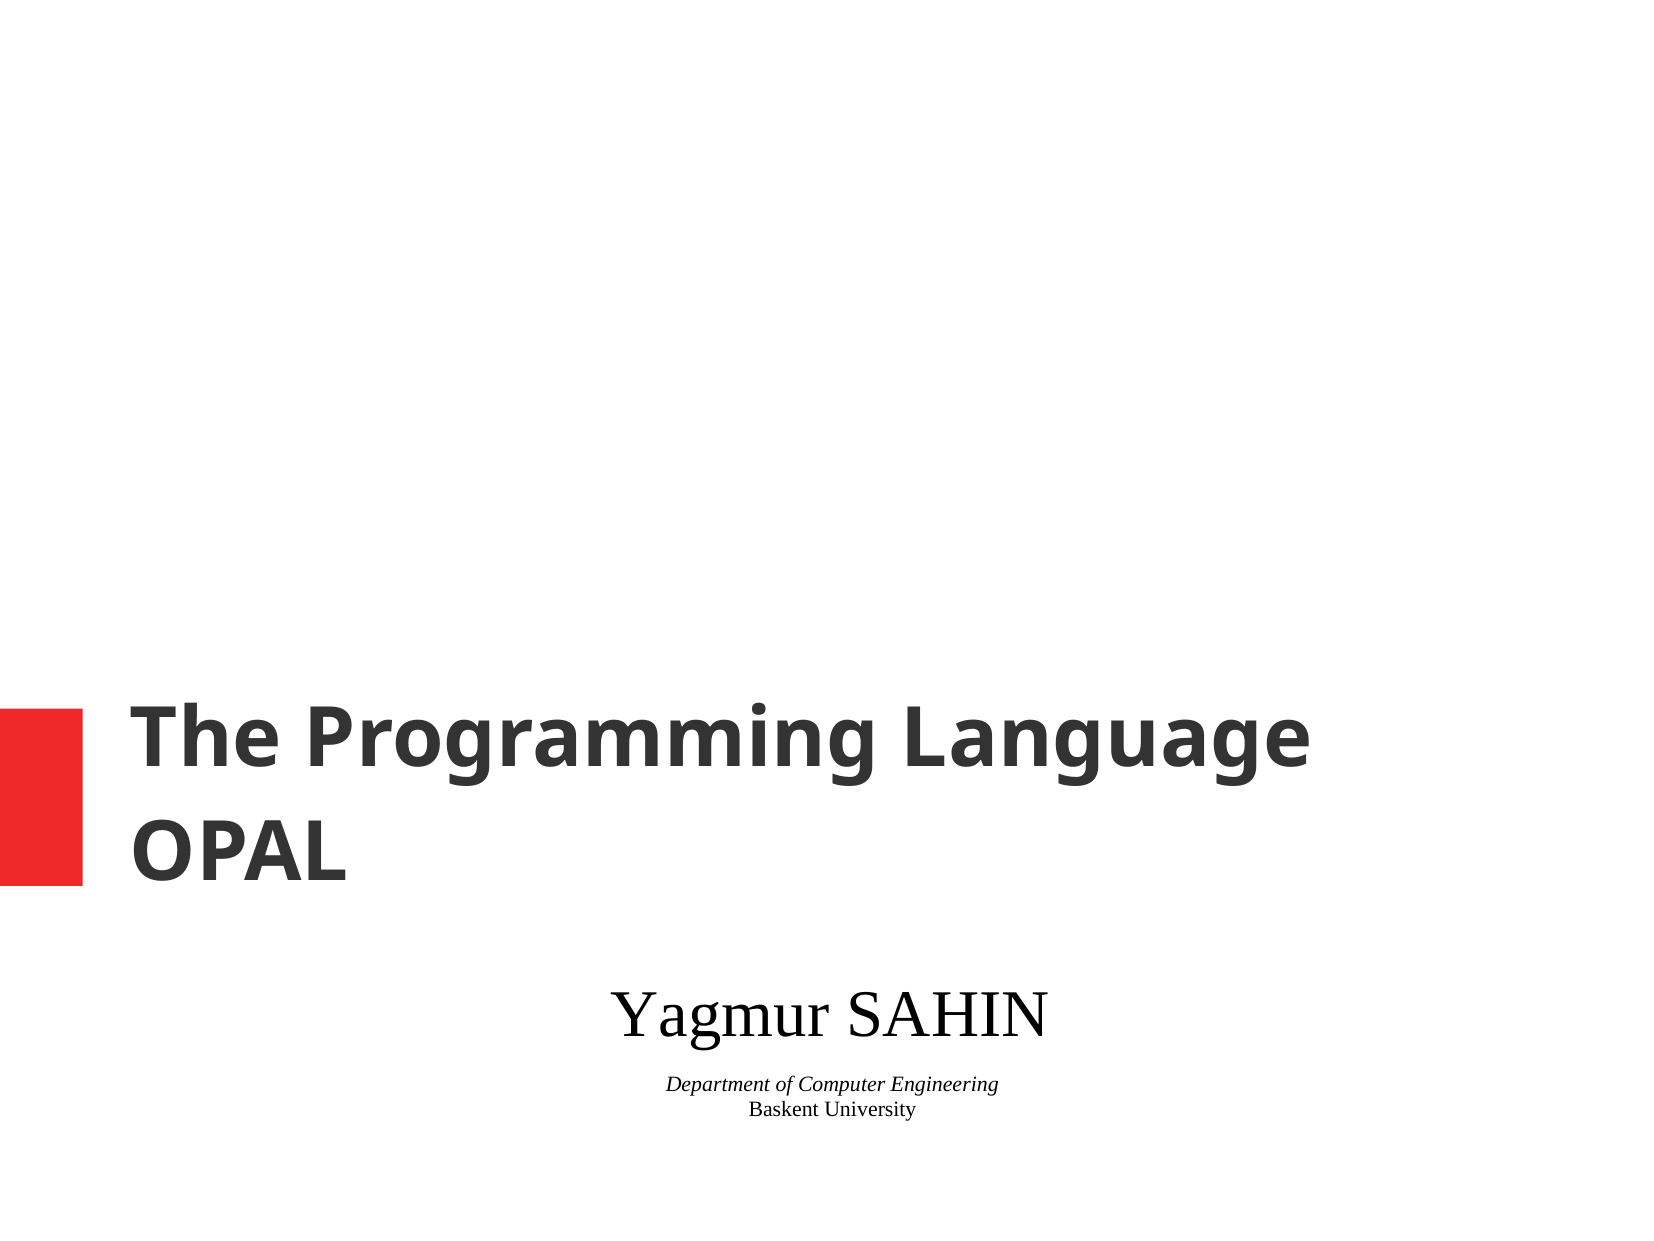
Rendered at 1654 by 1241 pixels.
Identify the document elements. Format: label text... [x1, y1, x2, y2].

subtitle Yagmur SAHIN Department of Computer Engineering Baskent University [129, 968, 1536, 1130]
title The Programming Language OPAL [129, 616, 1536, 966]
